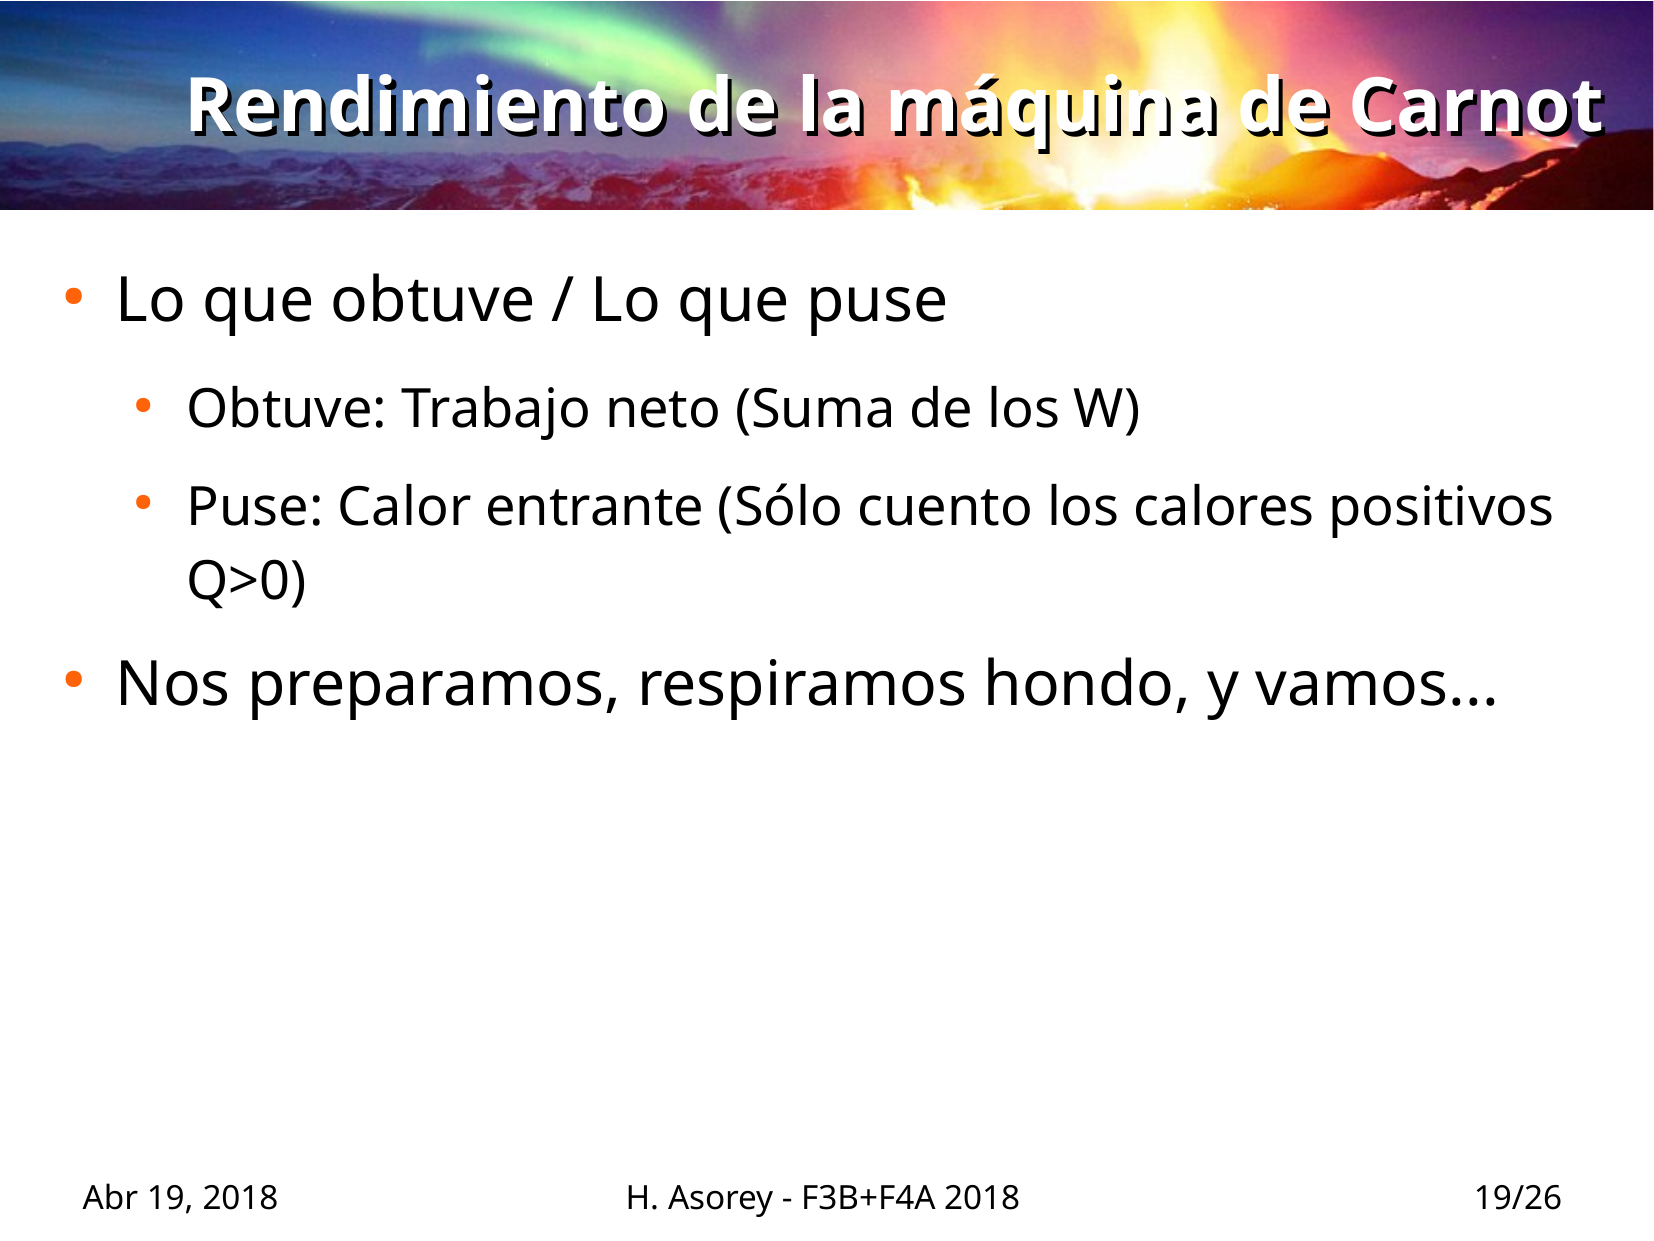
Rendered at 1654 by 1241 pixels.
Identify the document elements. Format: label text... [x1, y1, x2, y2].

picture [0, 1, 1654, 210]
title Rendimiento de la máquina de Carnot [45, 15, 1606, 191]
list Lo que obtuve / Lo que puse Obtuve: Trabajo neto (Suma de los W) Puse: Calor entrante (Sólo cuento los calores positivos Q>0) Nos preparamos, respiramos hondo, y vamos... [45, 255, 1606, 1156]
